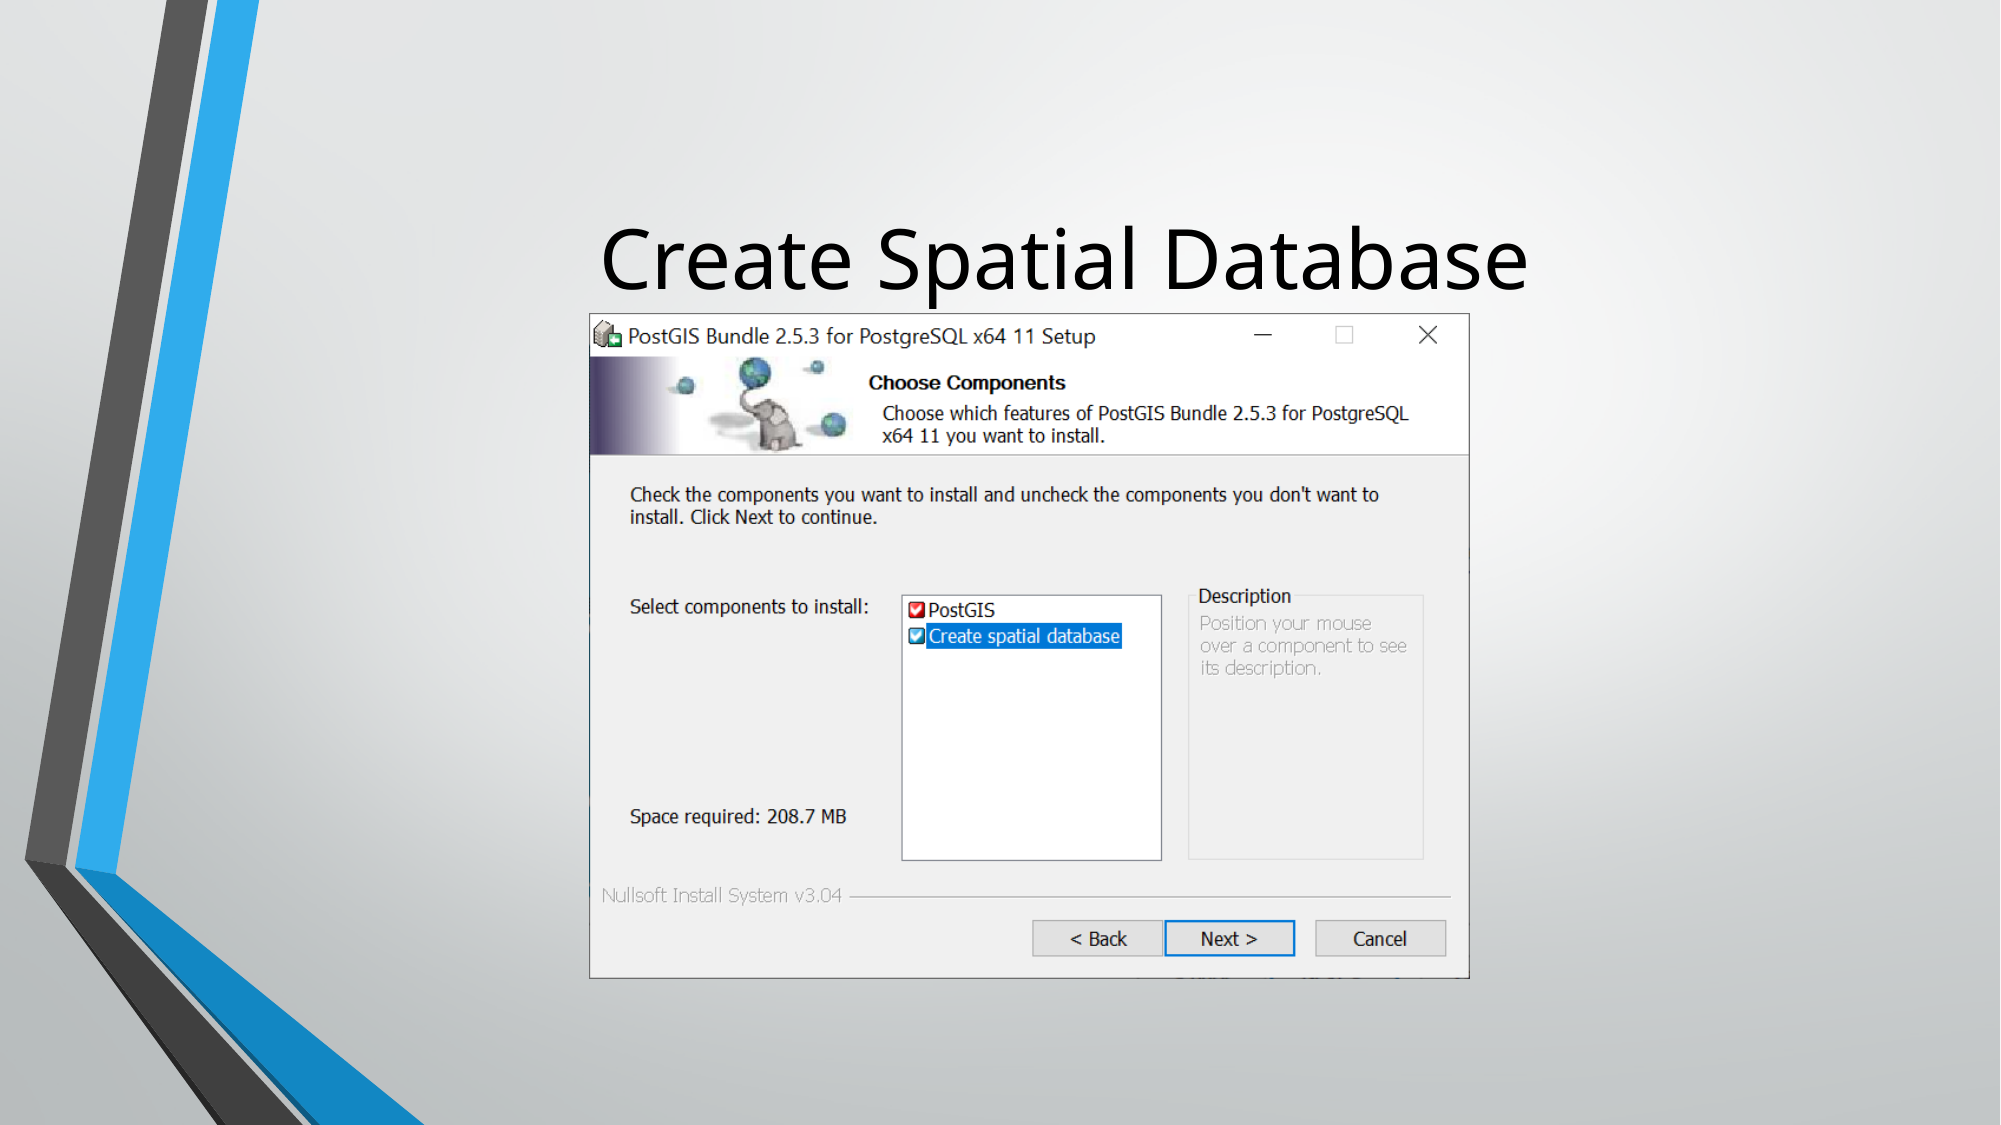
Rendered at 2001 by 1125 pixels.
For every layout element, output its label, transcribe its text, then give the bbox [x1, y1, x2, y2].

picture [589, 313, 1470, 979]
title Create Spatial Database [243, 112, 1887, 400]
